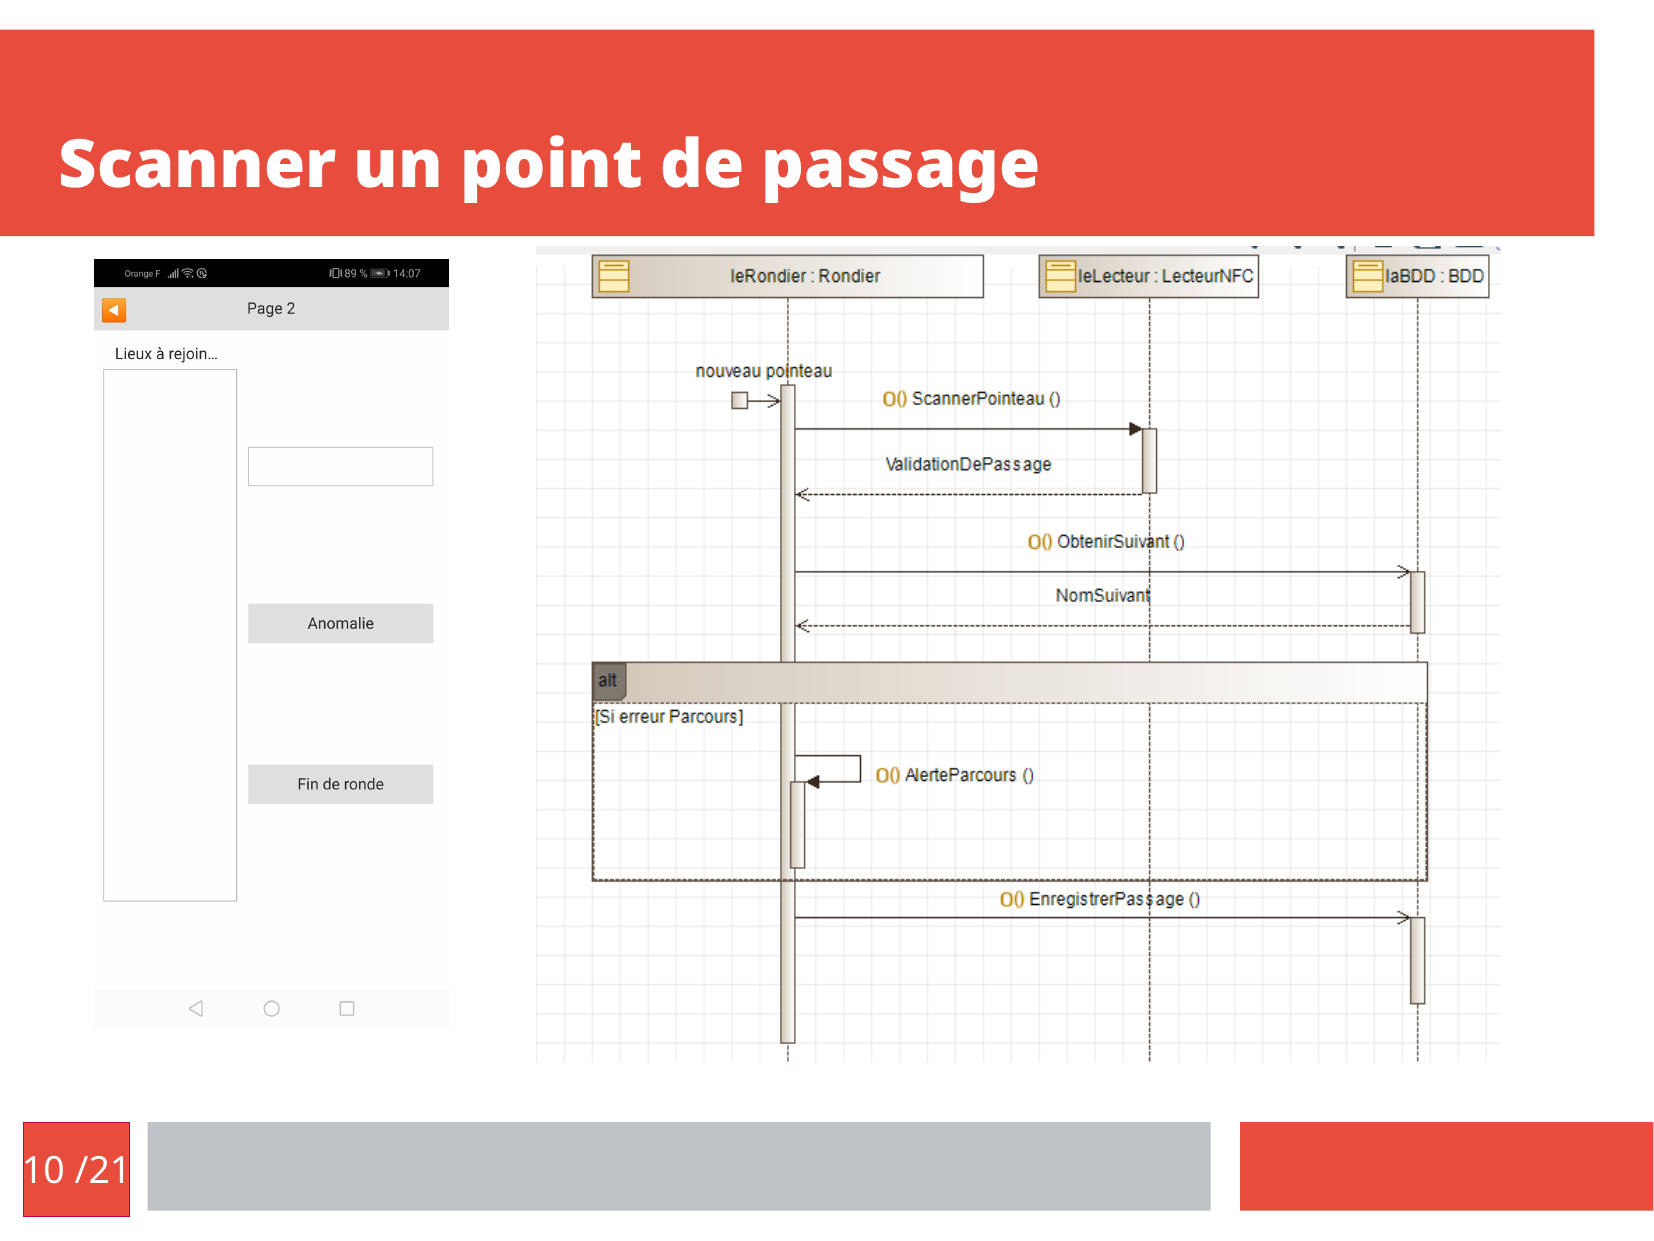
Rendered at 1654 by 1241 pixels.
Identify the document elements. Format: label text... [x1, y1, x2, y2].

title Scanner un point de passage [59, 59, 1595, 207]
picture [536, 246, 1501, 1063]
text_box <numéro> /21 [23, 1122, 130, 1217]
picture [94, 259, 449, 1028]
